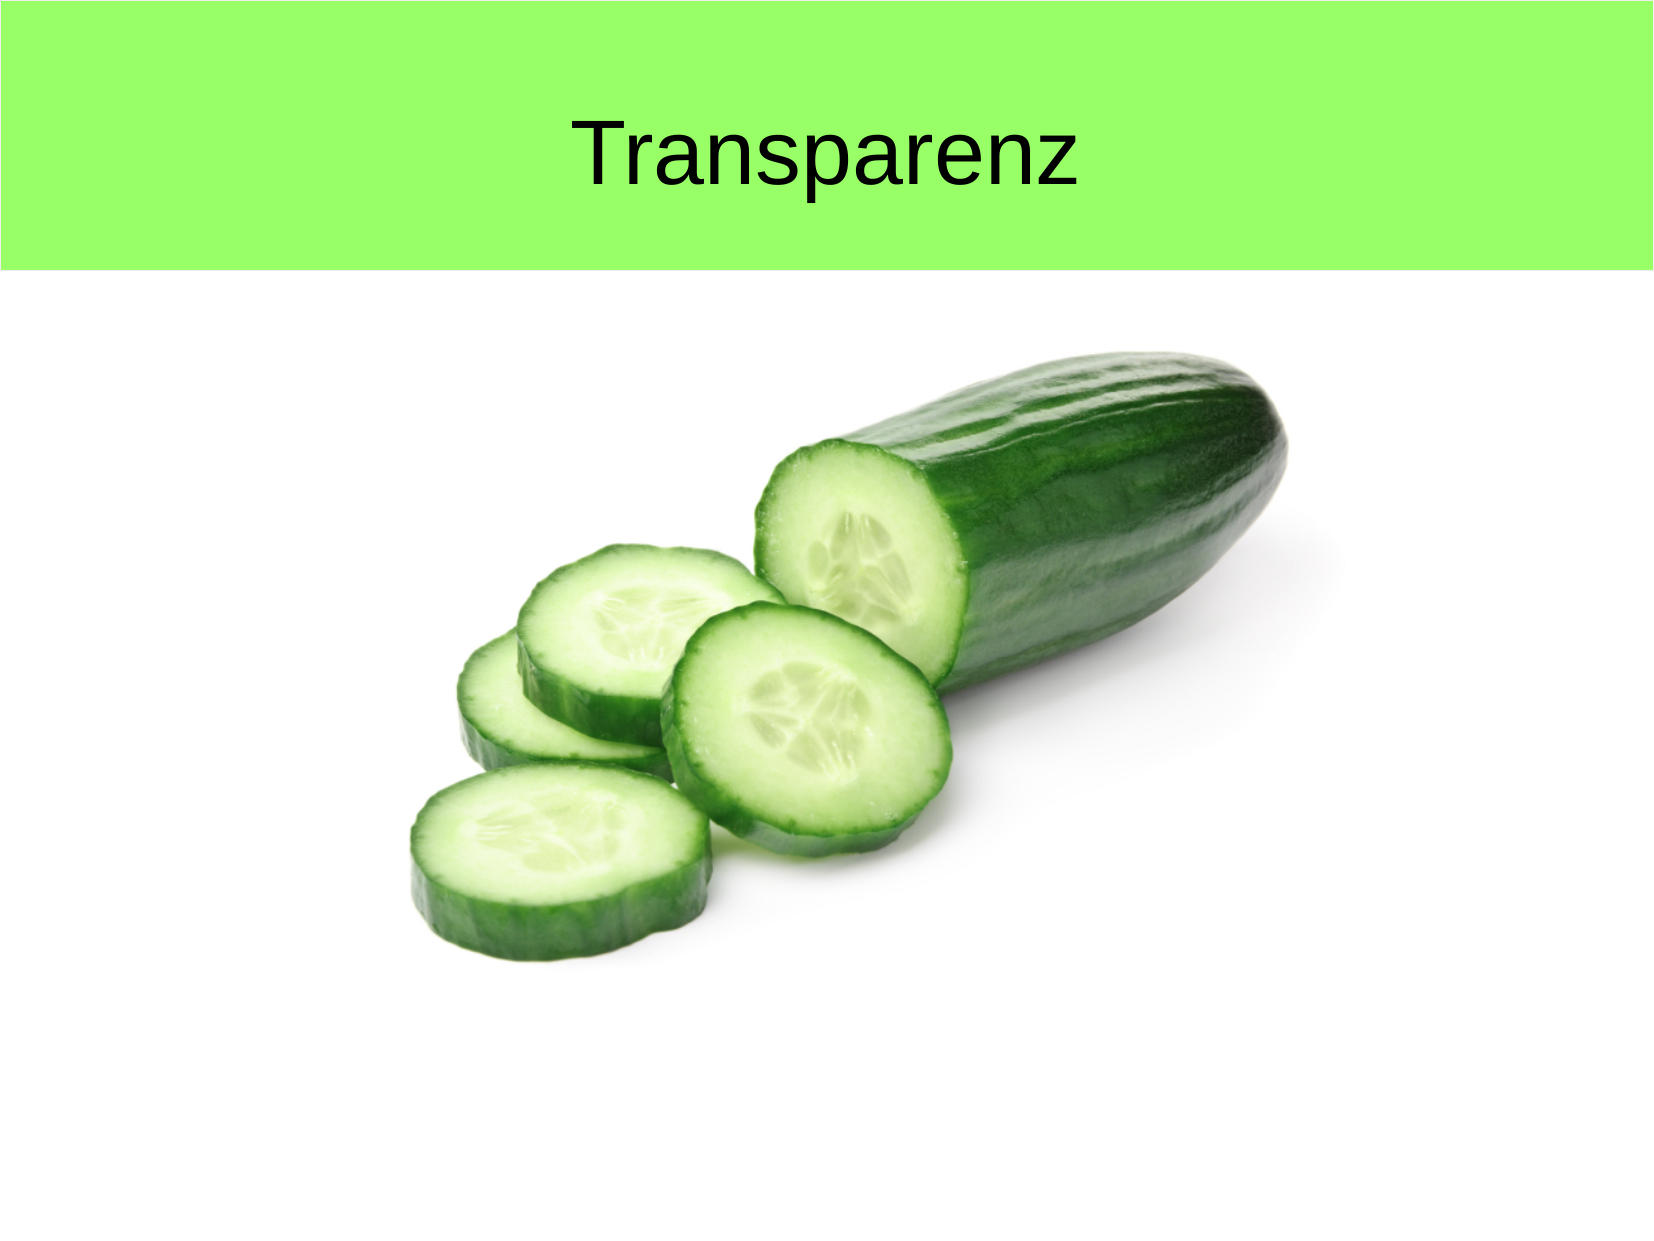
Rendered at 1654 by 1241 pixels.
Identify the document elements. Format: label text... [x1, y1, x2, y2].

picture [297, 290, 1357, 1010]
title Transparenz [82, 49, 1571, 257]
